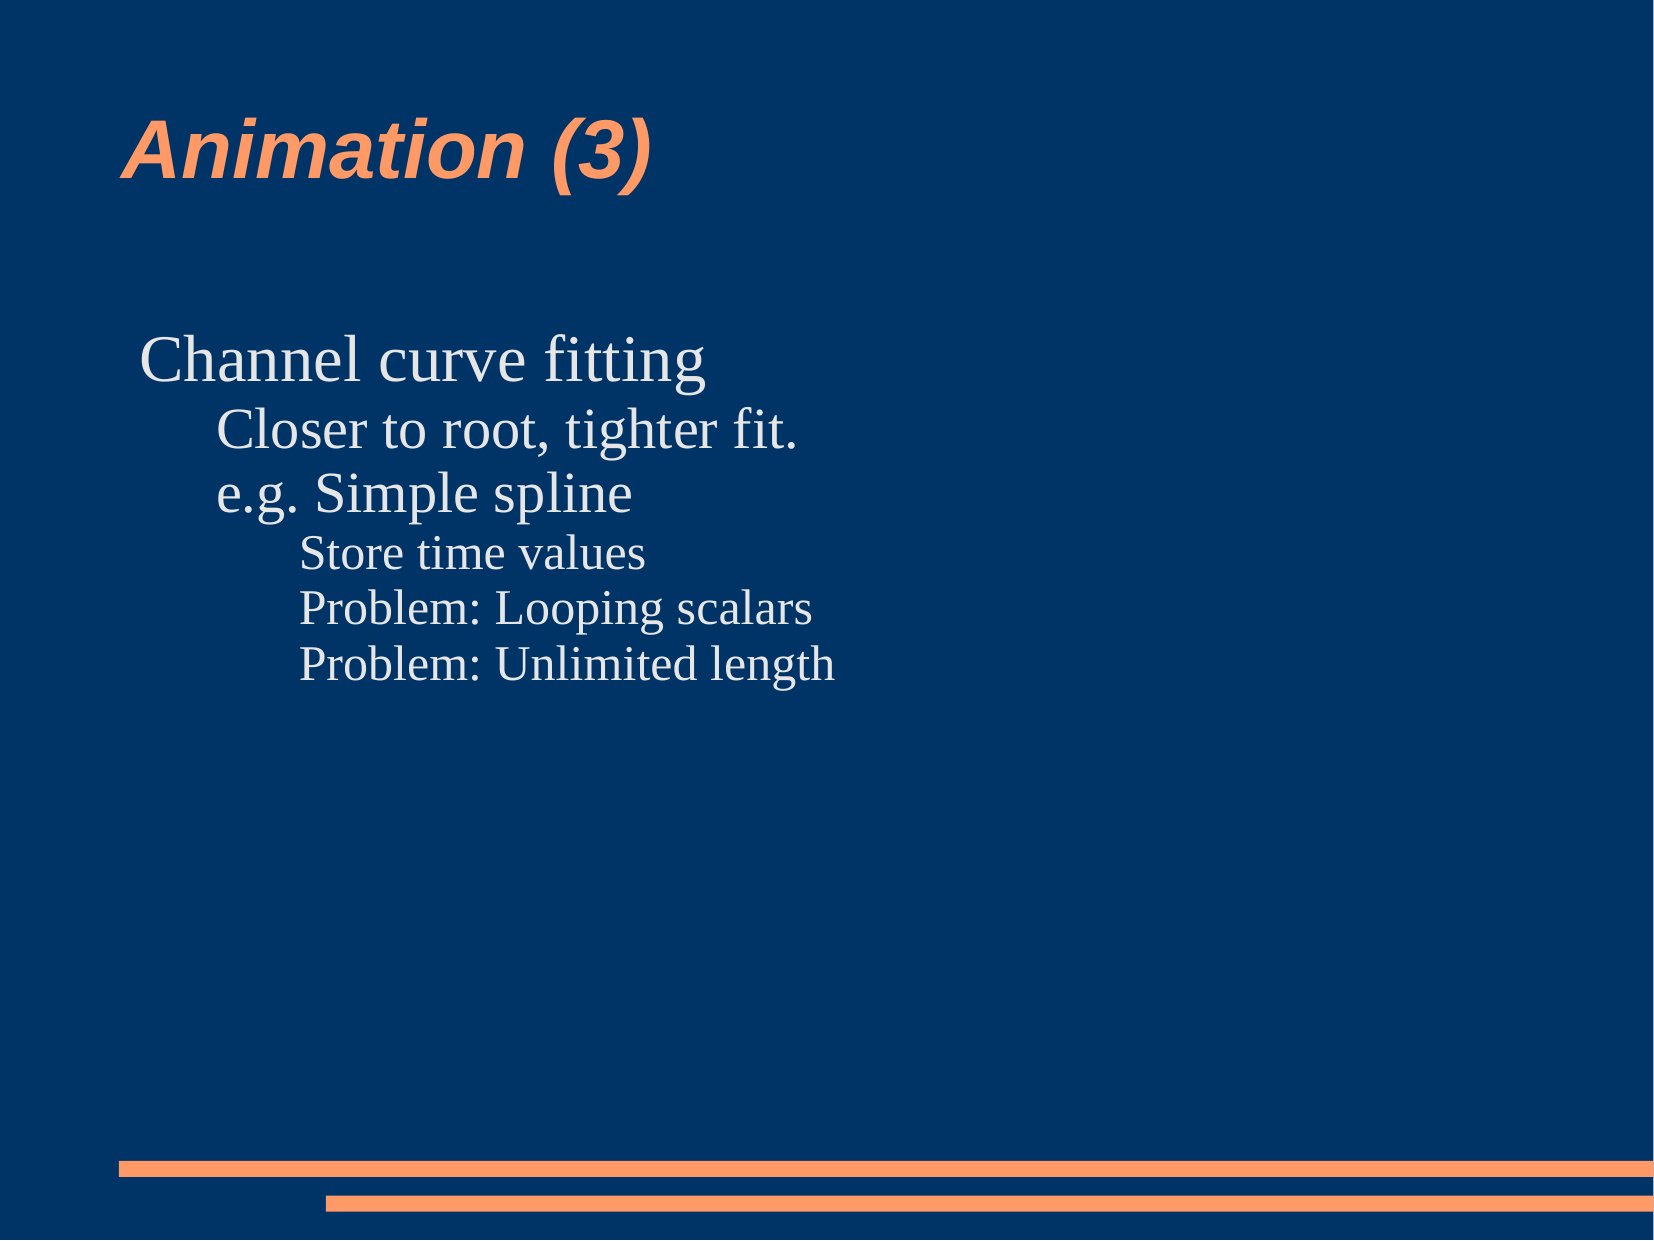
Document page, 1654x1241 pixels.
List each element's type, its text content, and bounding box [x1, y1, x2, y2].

title Animation (3) [121, 46, 1534, 254]
list Channel curve fitting Closer to root, tighter fit. e.g. Simple spline Store time values Problem: Looping scalars Problem: Unlimited length [121, 322, 1561, 1133]
